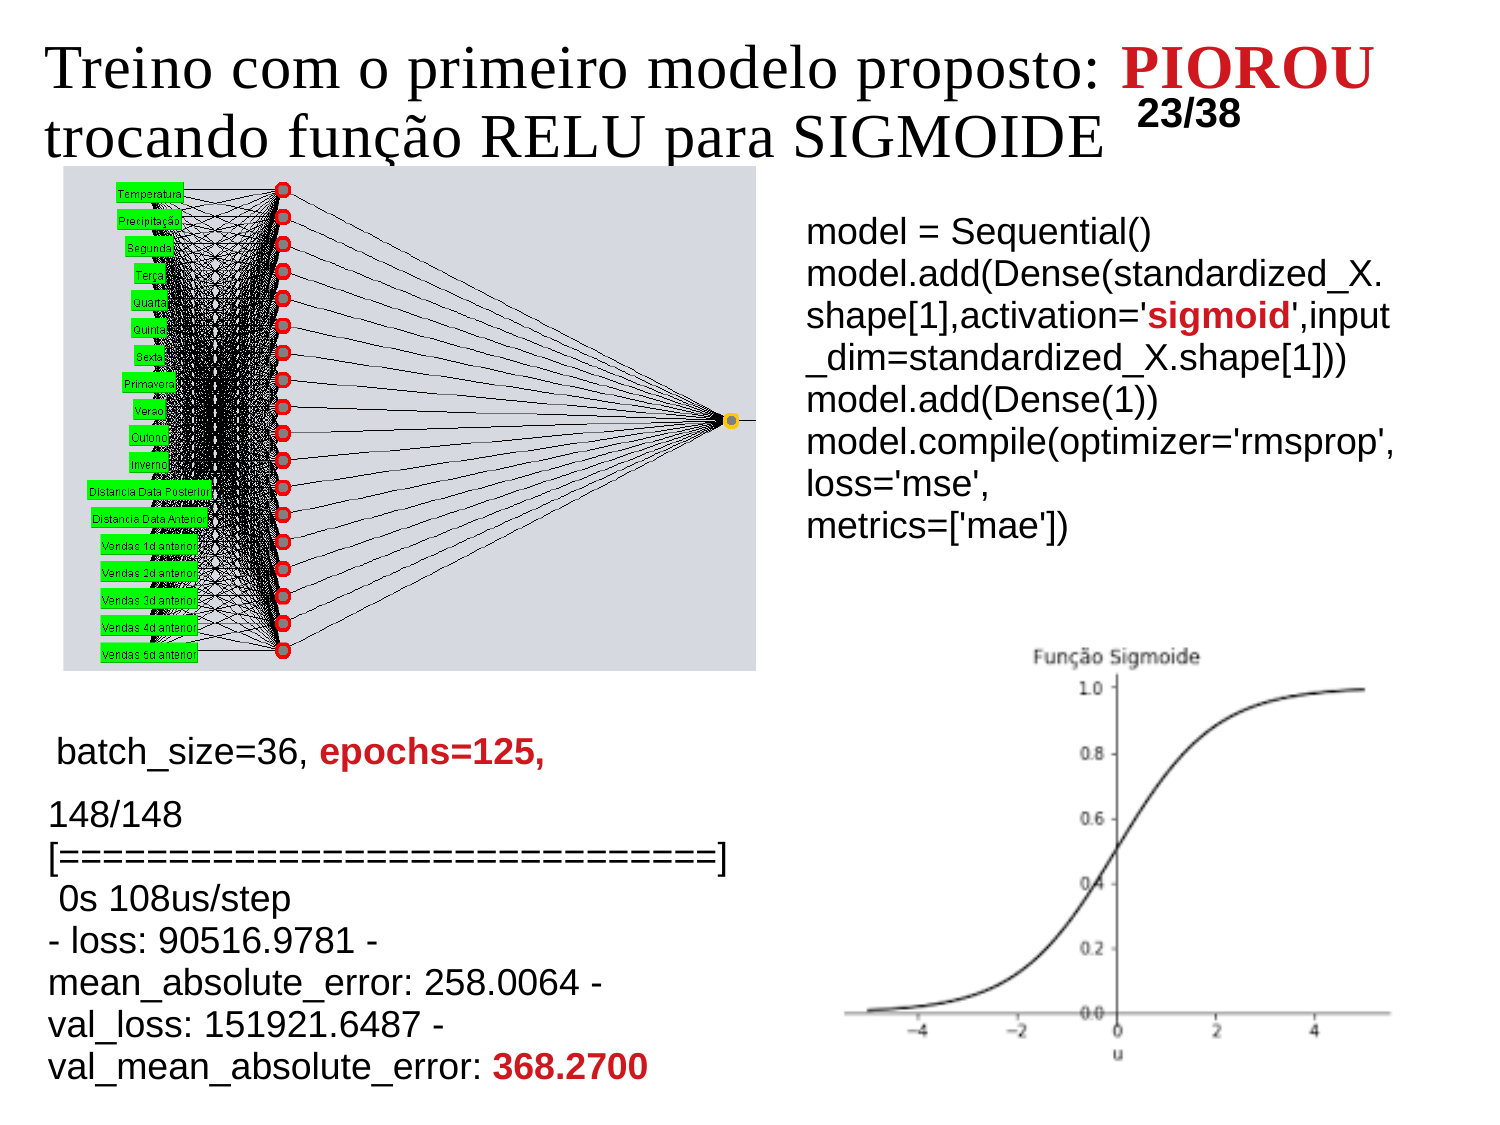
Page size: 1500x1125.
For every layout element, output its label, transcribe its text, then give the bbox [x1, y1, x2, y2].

text_box model = Sequential() model.add(Dense(standardized_X.shape[1],activation='sigmoid',input_dim=standardized_X.shape[1])) model.add(Dense(1)) model.compile(optimizer='rmsprop', loss='mse', metrics=['mae']) [791, 249, 1418, 638]
text_box 23/38 [1122, 82, 1335, 144]
picture [63, 166, 756, 671]
picture [827, 637, 1406, 1075]
text_box 148/148 [==============================] 0s 108us/step - loss: 90516.9781 - mean_absolute_error: 258.0064 - val_loss: 151921.6487 - val_mean_absolute_error: 368.2700 [33, 786, 756, 1096]
text_box batch_size=36, epochs=125, [41, 722, 686, 786]
text_box Treino com o primeiro modelo proposto: PIOROU trocando função RELU para SIGMOIDE [29, 25, 1424, 249]
